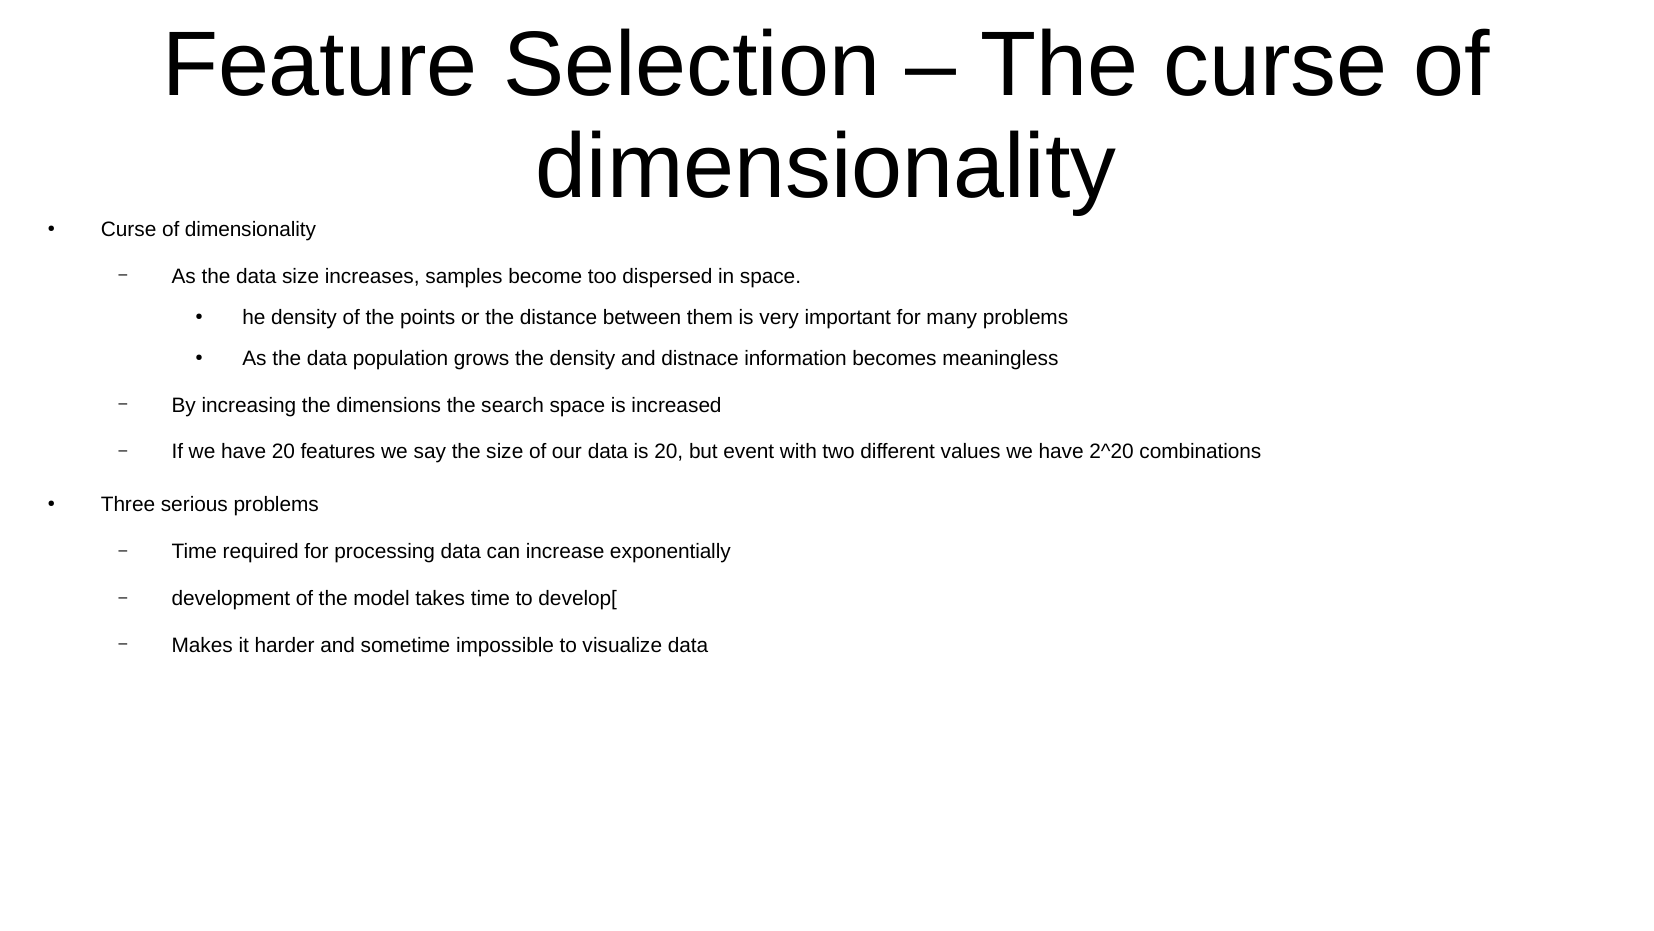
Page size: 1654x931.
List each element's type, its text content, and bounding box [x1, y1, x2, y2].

list Curse of dimensionality As the data size increases, samples become too dispersed in space. he density of the points or the distance between them is very important for many problems As the data population grows the density and distnace information becomes meaningless By increasing the dimensions the search space is increased If we have 20 features we say the size of our data is 20, but event with two different values we have 2^20 combinations Three serious problems Time required for processing data can increase exponentially development of the model takes time to develop[ Makes it harder and sometime impossible to visualize data [30, 217, 1571, 916]
title Feature Selection – The curse of dimensionality [82, 12, 1571, 217]
